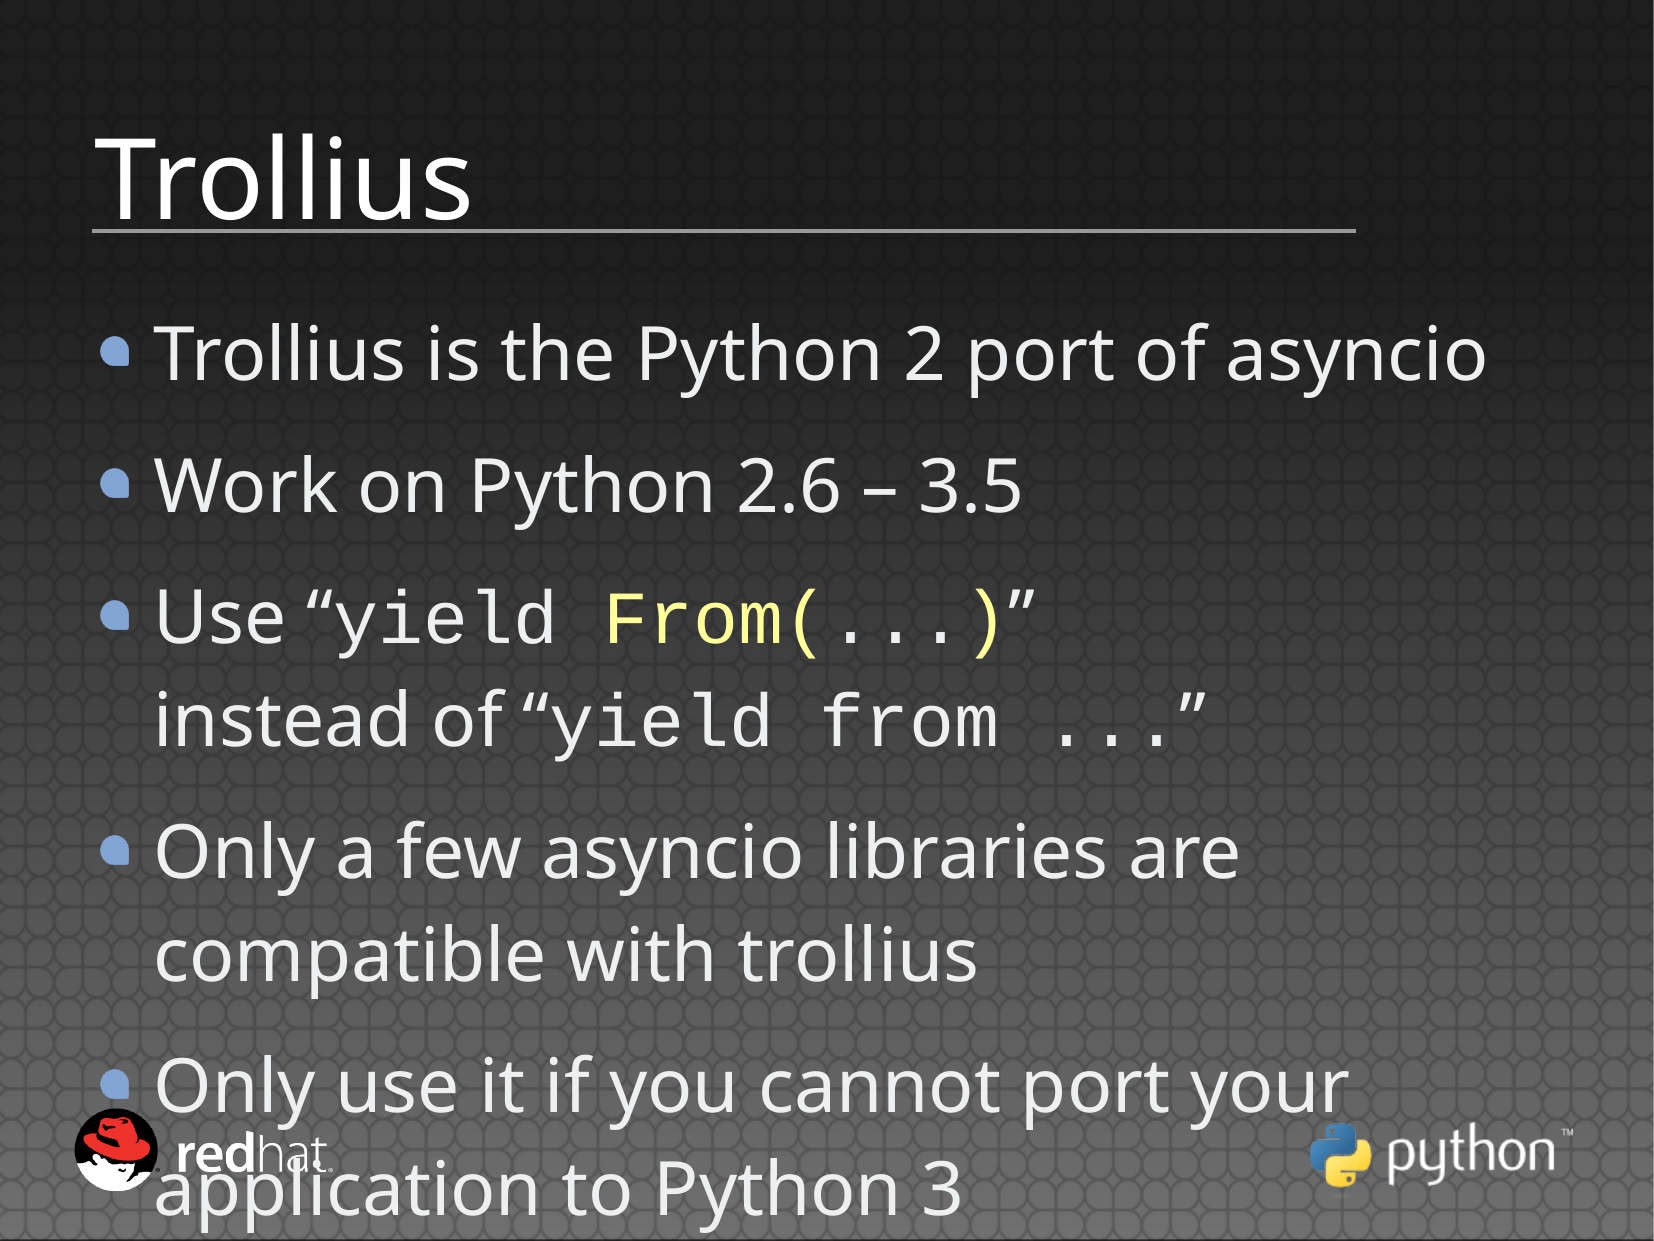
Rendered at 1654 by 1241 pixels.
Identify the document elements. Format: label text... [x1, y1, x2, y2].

picture [0, 0, 1654, 1241]
list Trollius is the Python 2 port of asyncio Work on Python 2.6 – 3.5 Use “yield From(...)” instead of “yield from ...” Only a few asyncio libraries are compatible with trollius Only use it if you cannot port your application to Python 3 [82, 300, 1571, 1045]
title Trollius [94, 100, 1426, 251]
